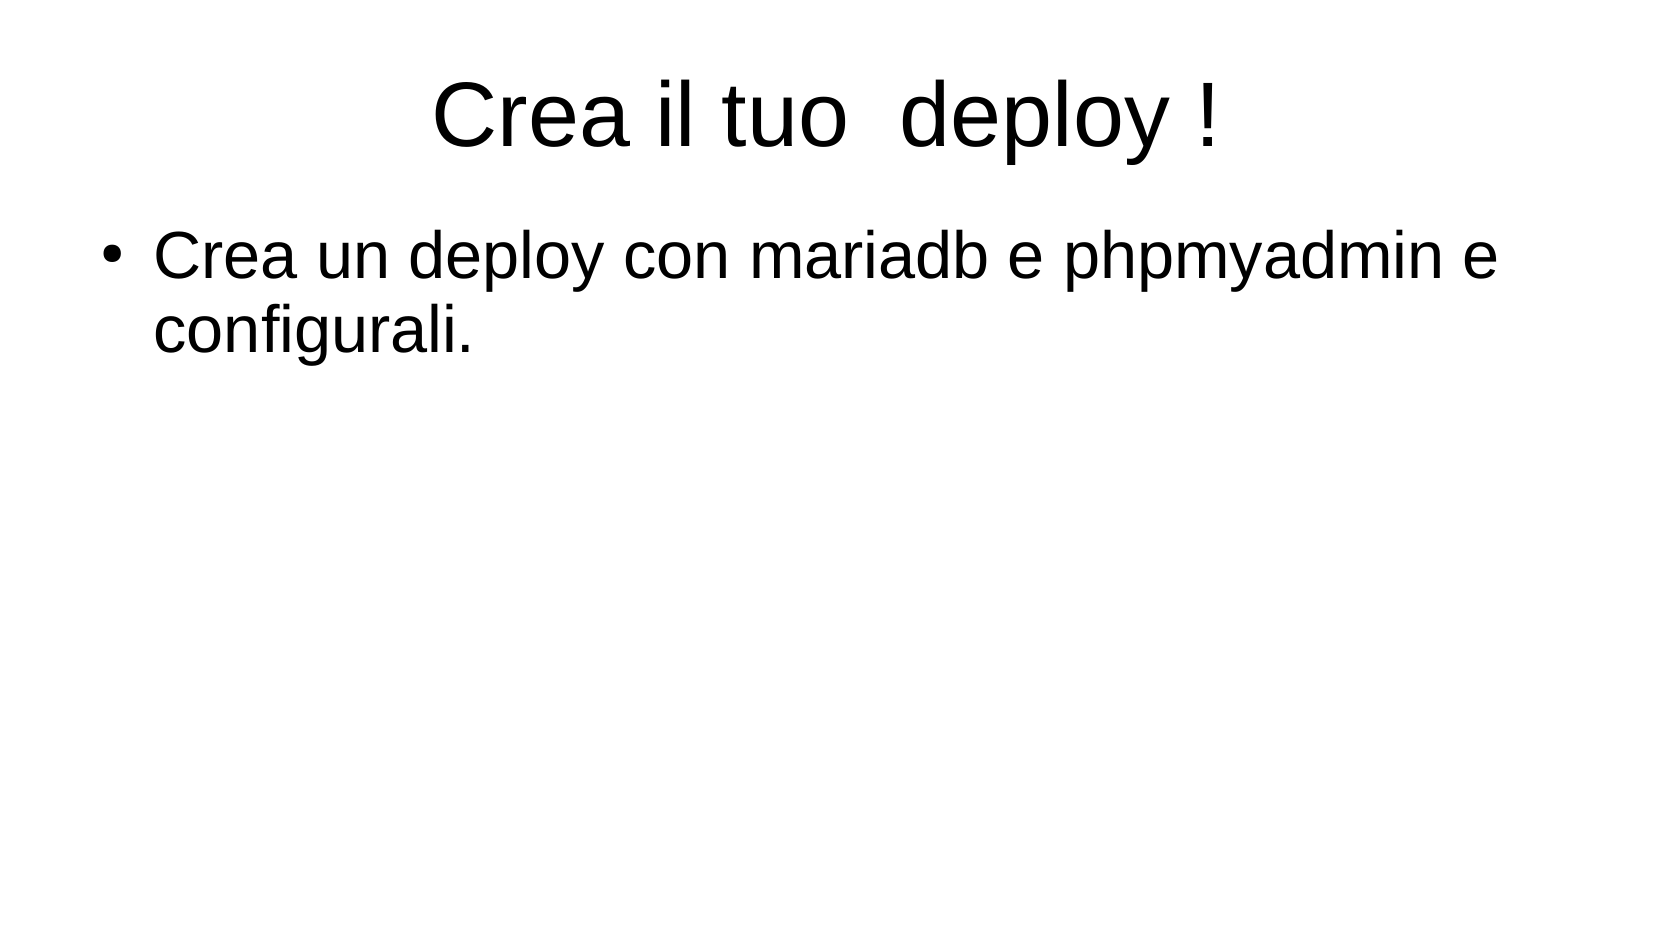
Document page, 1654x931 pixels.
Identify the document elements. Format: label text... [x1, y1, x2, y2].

title Crea il tuo deploy ! [82, 37, 1571, 193]
list Crea un deploy con mariadb e phpmyadmin e configurali. [82, 217, 1571, 758]
